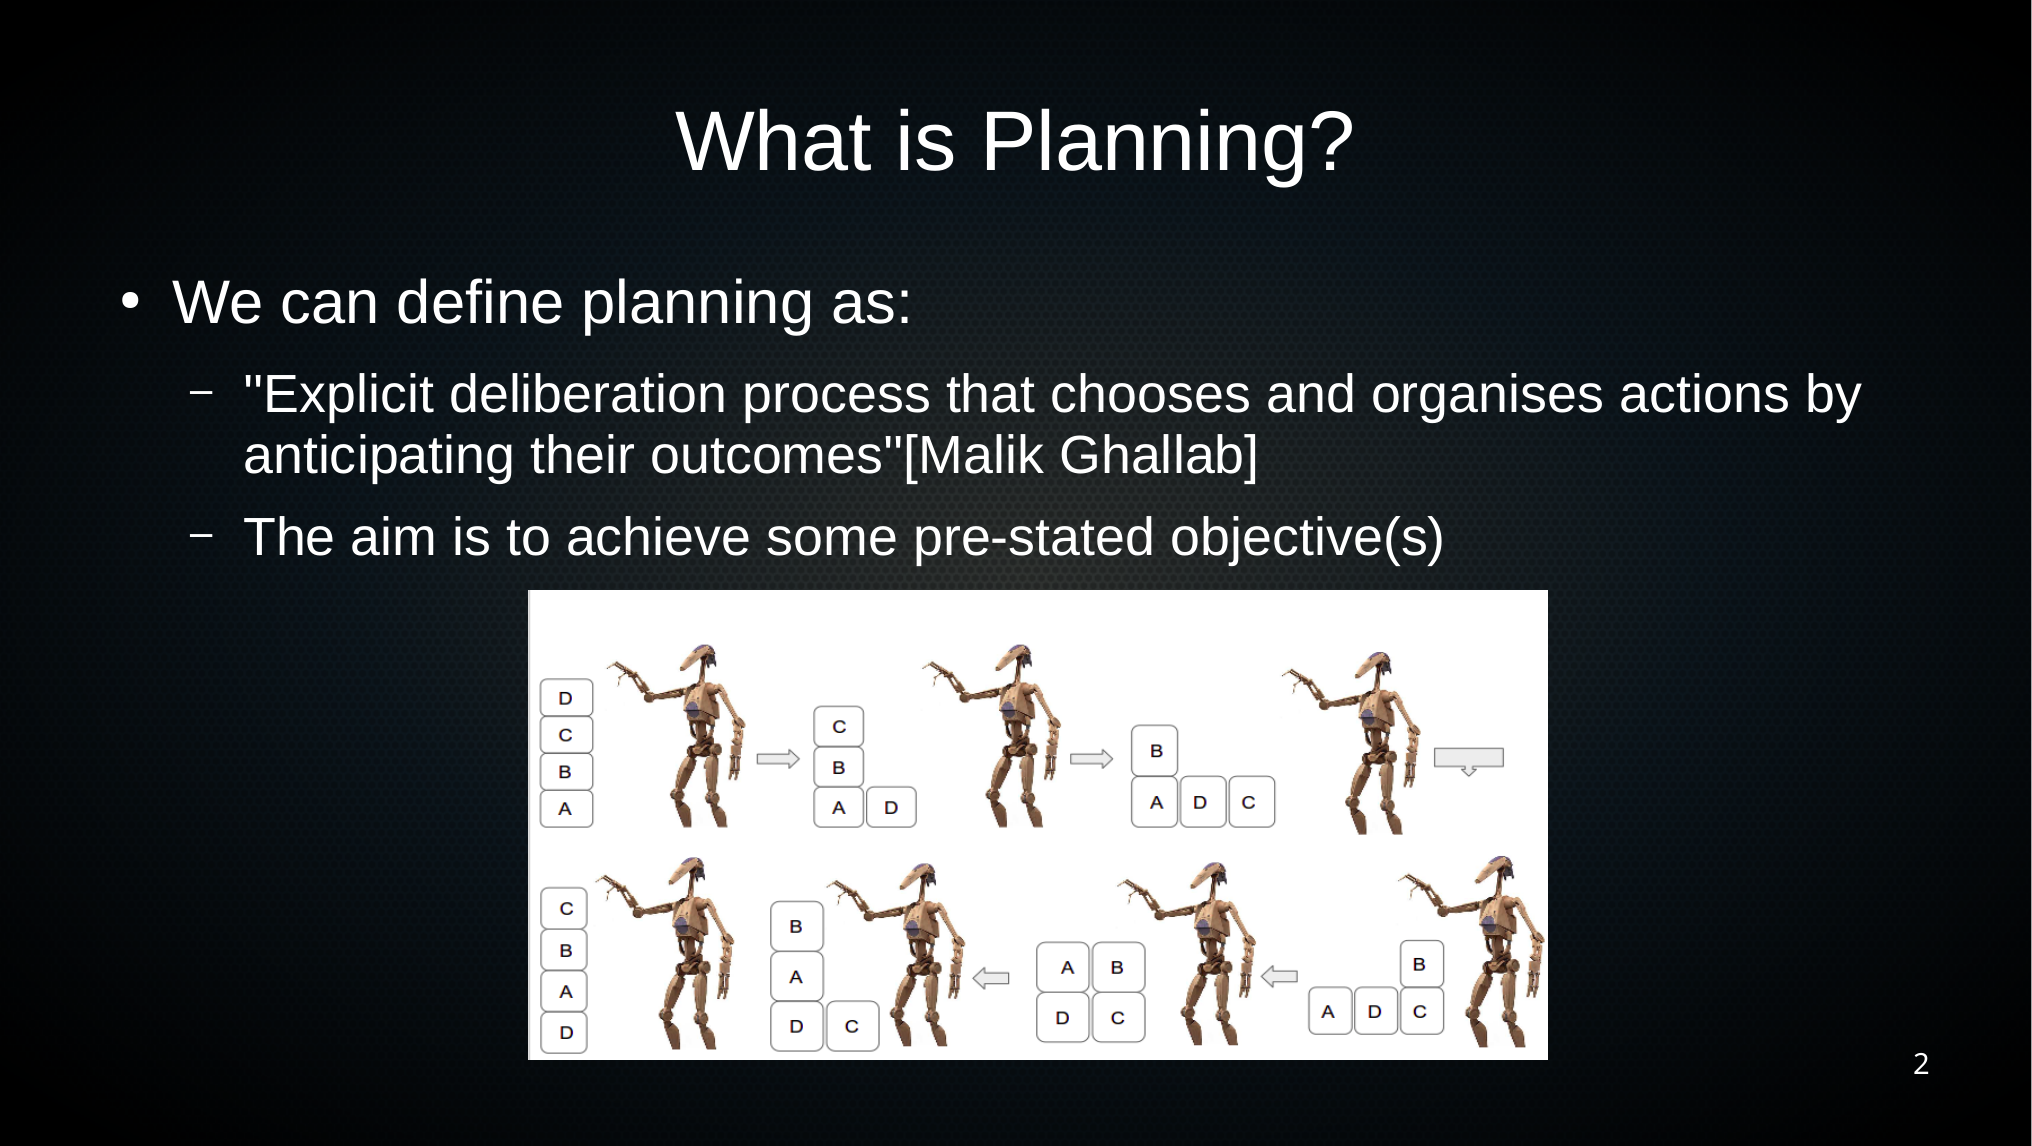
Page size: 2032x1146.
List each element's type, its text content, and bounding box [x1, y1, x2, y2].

title What is Planning? [101, 45, 1930, 237]
picture [0, 0, 2032, 1146]
list We can define planning as: ''Explicit deliberation process that chooses and organises actions by anticipating their outcomes''[Malik Ghallab] The aim is to achieve some pre-stated objective(s) [101, 268, 1890, 933]
